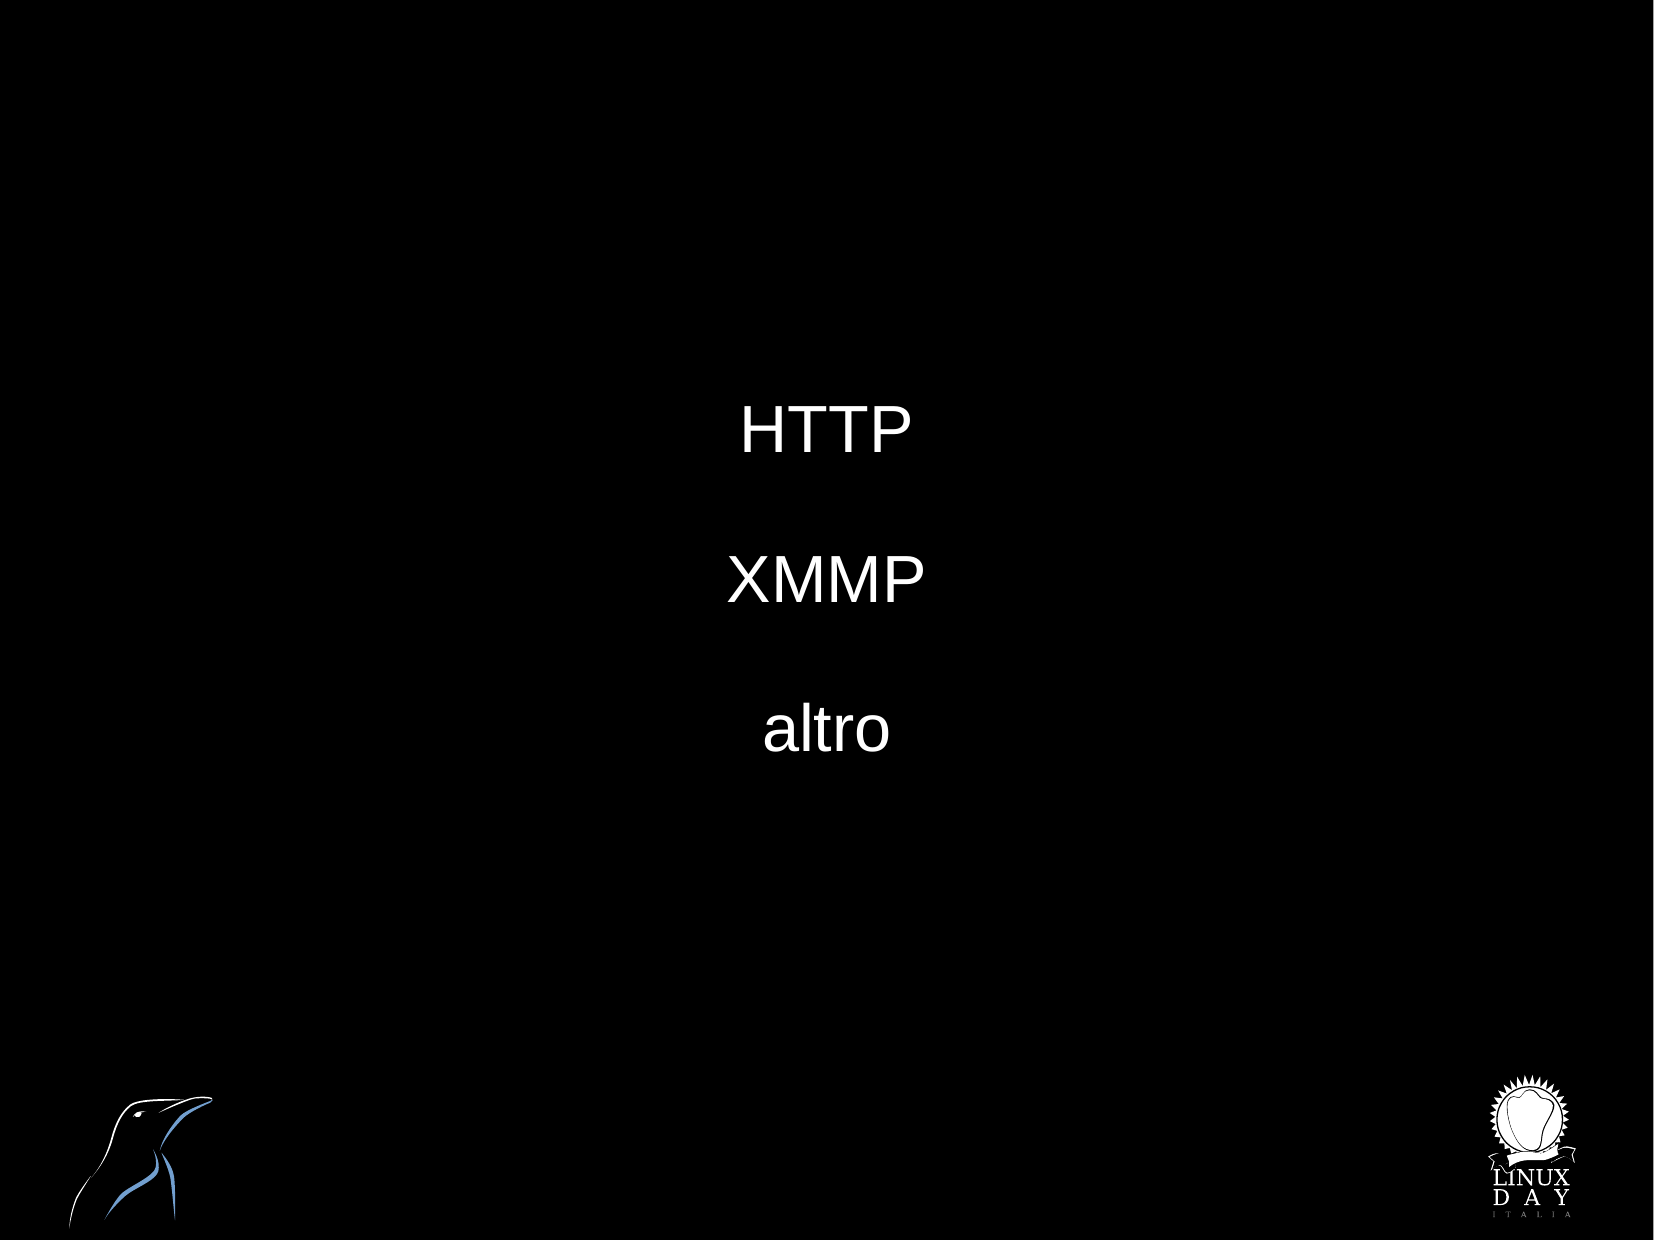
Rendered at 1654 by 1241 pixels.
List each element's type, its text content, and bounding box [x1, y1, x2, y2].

subtitle HTTP XMMP altro [82, 49, 1571, 1109]
